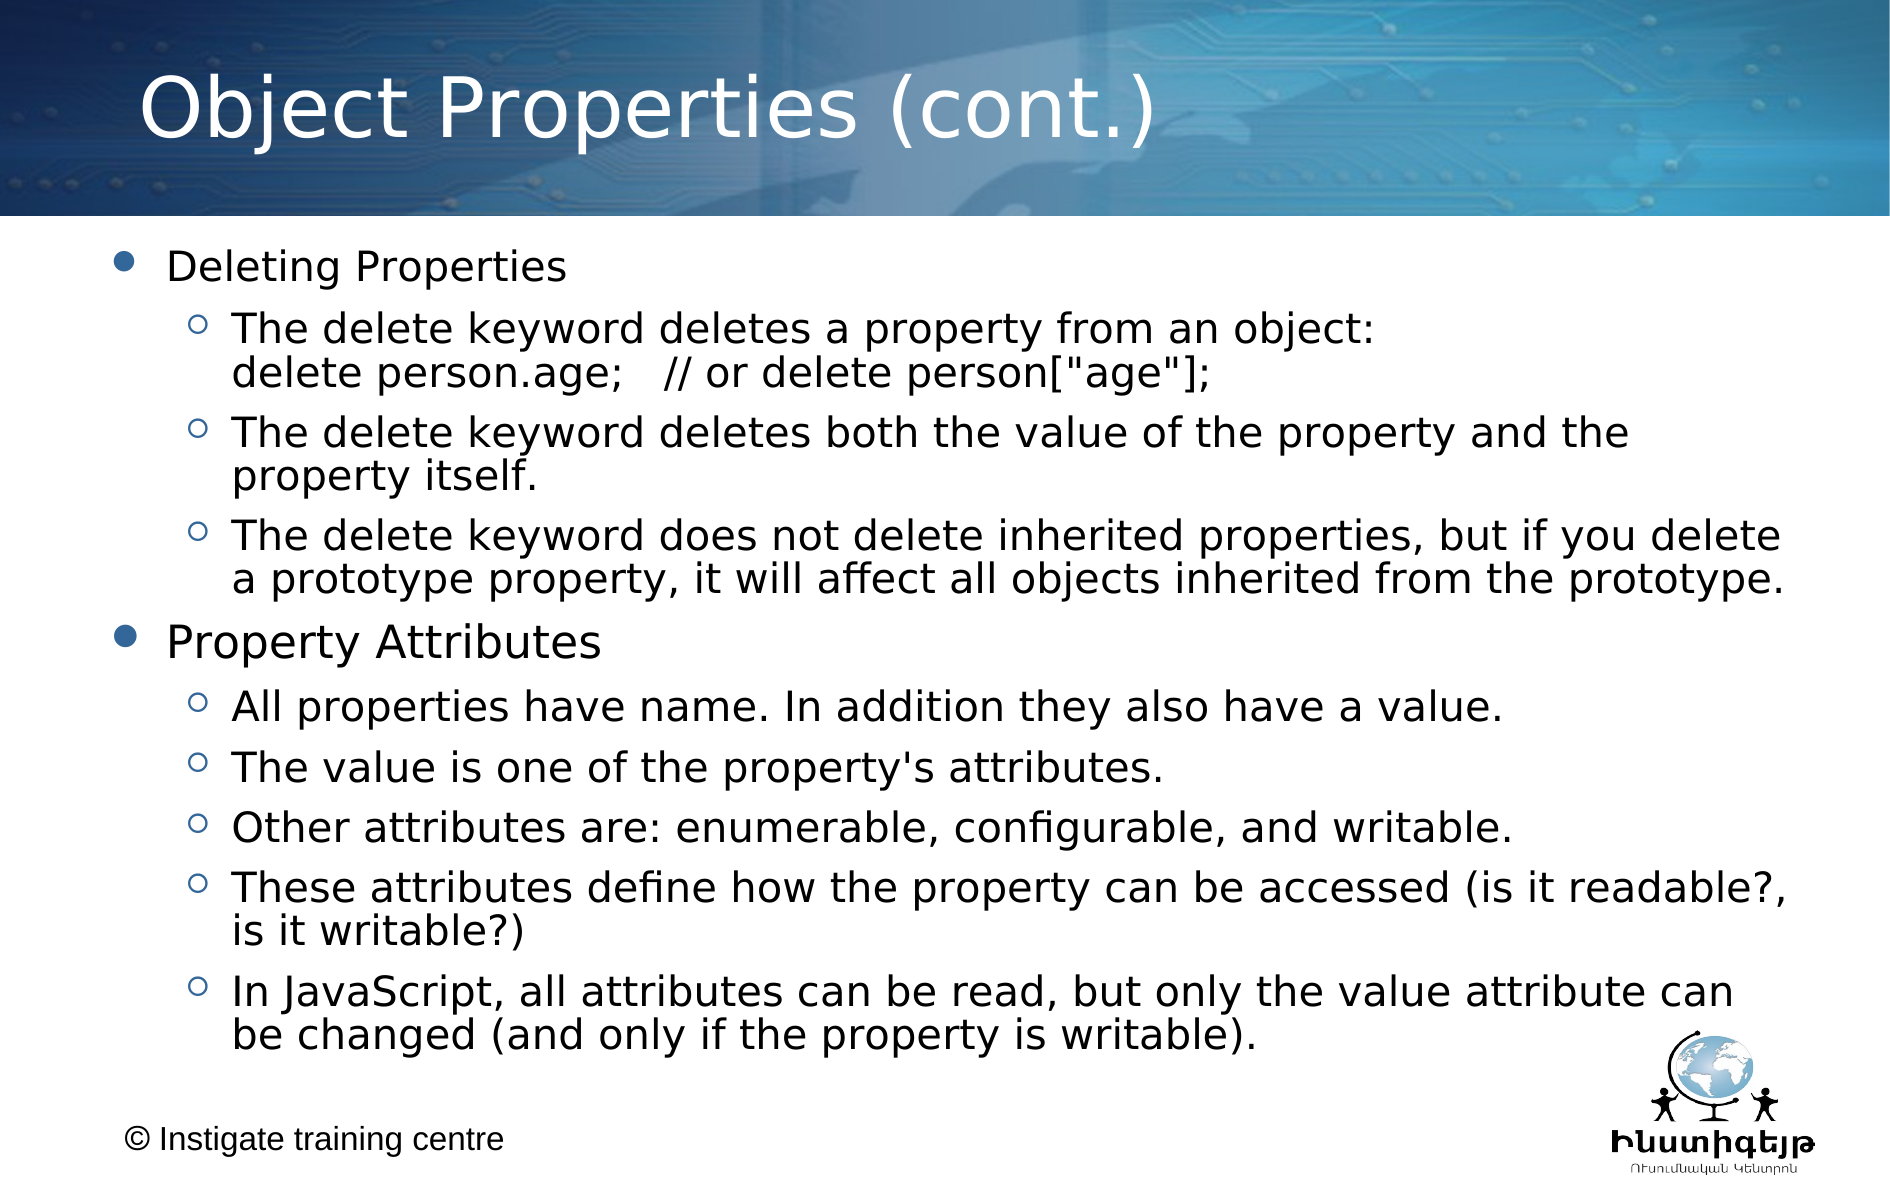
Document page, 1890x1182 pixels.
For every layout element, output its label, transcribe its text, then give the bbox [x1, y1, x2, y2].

picture [1612, 1030, 1815, 1175]
picture [0, 0, 1890, 216]
list Deleting Properties The delete keyword deletes a property from an object: delete person.age; // or delete person["age"]; The delete keyword deletes both the value of the property and the property itself. The delete keyword does not delete inherited properties, but if you delete a prototype property, it will affect all objects inherited from the prototype. Property Attributes All properties have name. In addition they also have a value. The value is one of the property's attributes. Other attributes are: enumerable, configurable, and writable. These attributes define how the property can be accessed (is it readable?, is it writable?) In JavaScript, all attributes can be read, but only the value attribute can be changed (and only if the property is writable). [110, 247, 1801, 271]
